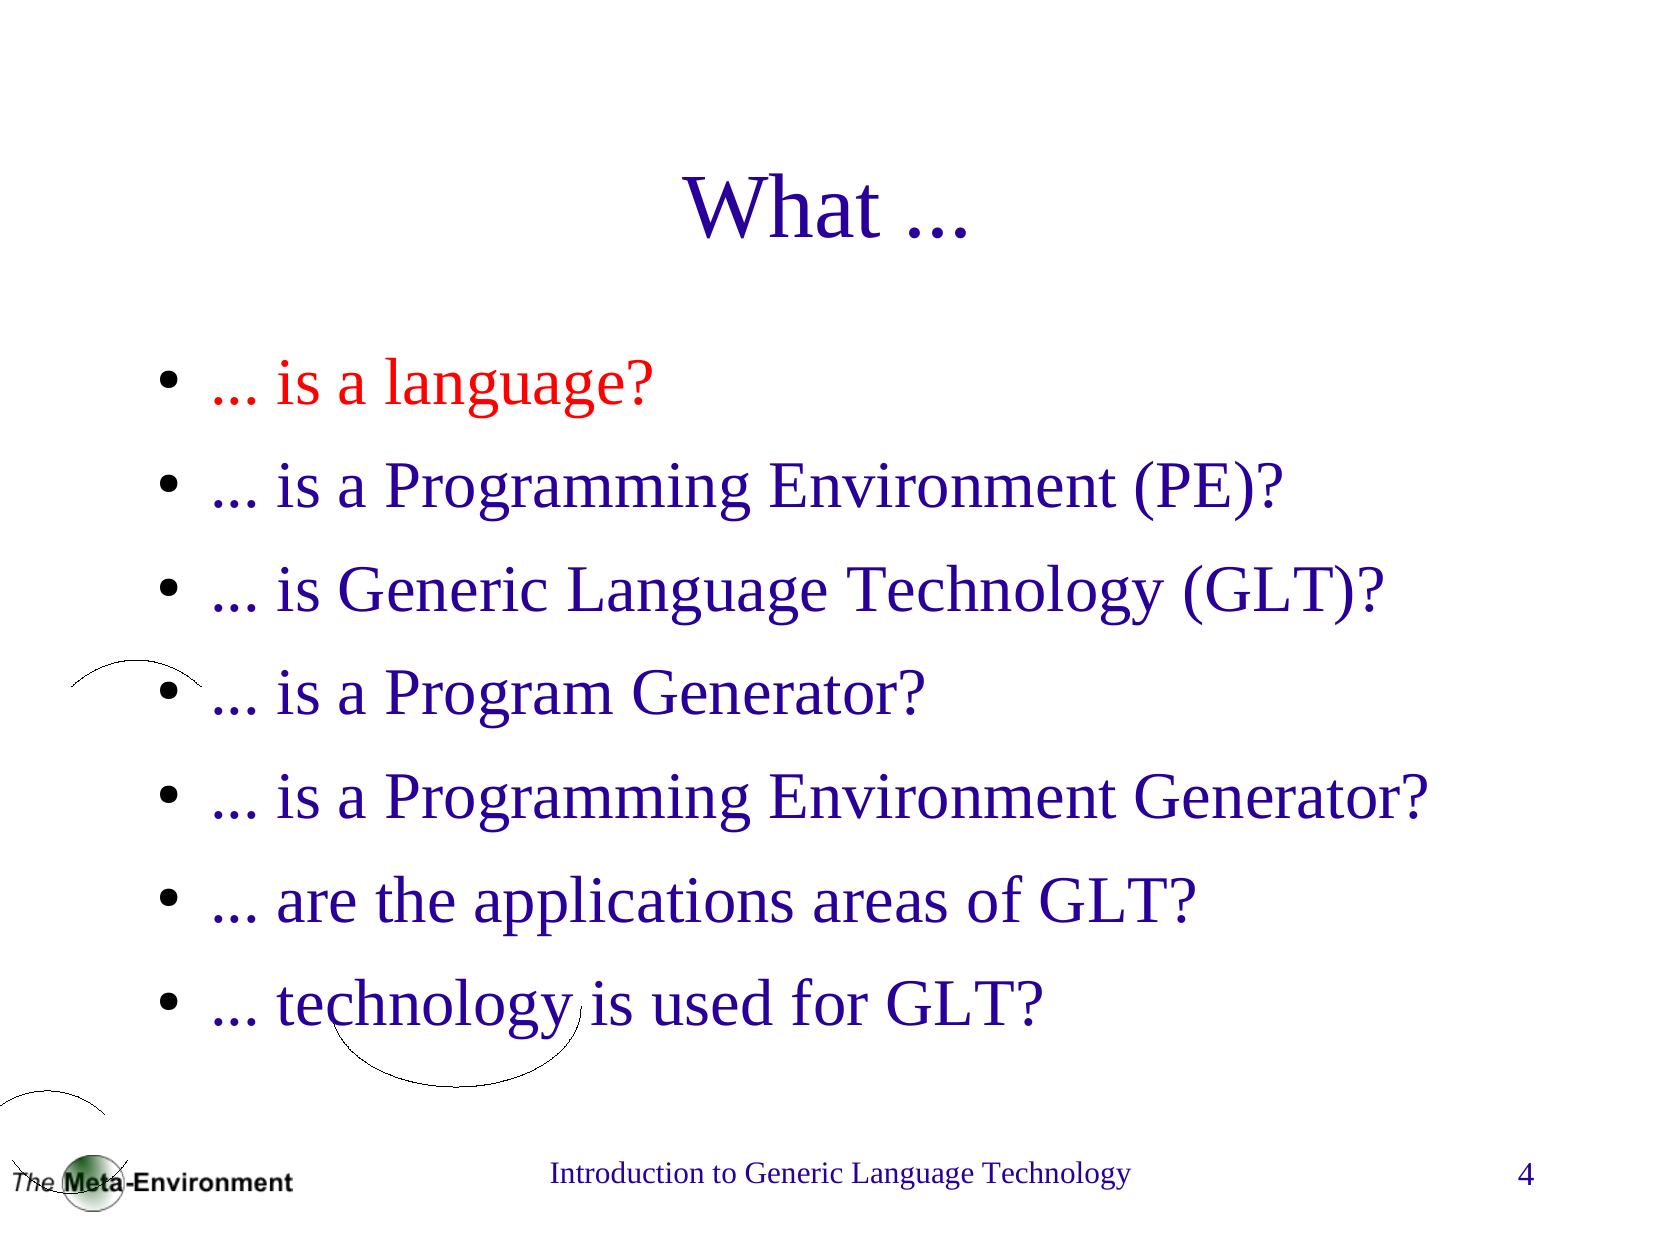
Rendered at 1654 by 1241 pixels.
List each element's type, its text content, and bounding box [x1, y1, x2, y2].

list ... is a language? ... is a Programming Environment (PE)? ... is Generic Language Technology (GLT)? ... is a Program Generator? ... is a Programming Environment Generator? ... are the applications areas of GLT? ... technology is used for GLT? [121, 344, 1534, 1127]
title What ... [121, 102, 1534, 311]
picture [13, 1155, 293, 1212]
